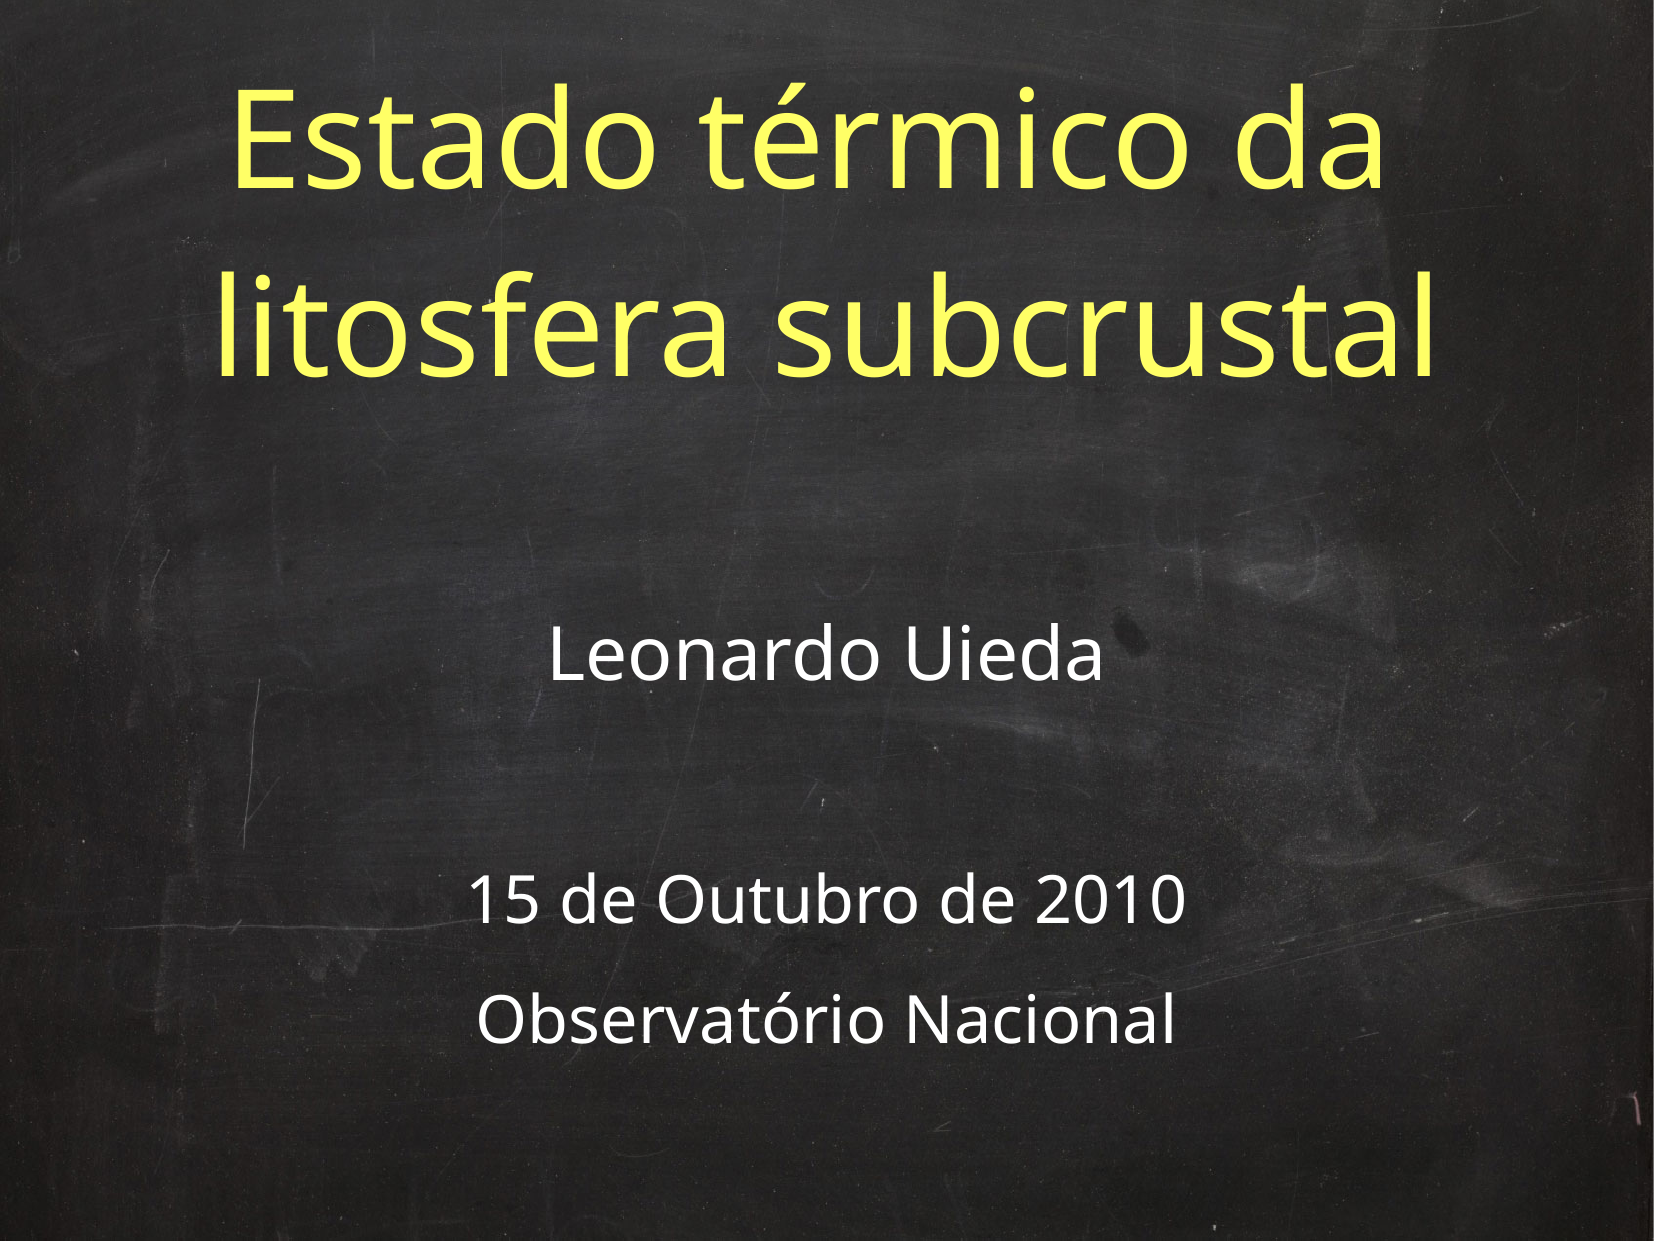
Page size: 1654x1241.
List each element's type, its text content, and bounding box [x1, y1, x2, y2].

list Leonardo Uieda 15 de Outubro de 2010 Observatório Nacional [82, 600, 1571, 1163]
picture [0, 0, 1654, 1241]
title Estado térmico da litosfera subcrustal [82, 37, 1571, 421]
